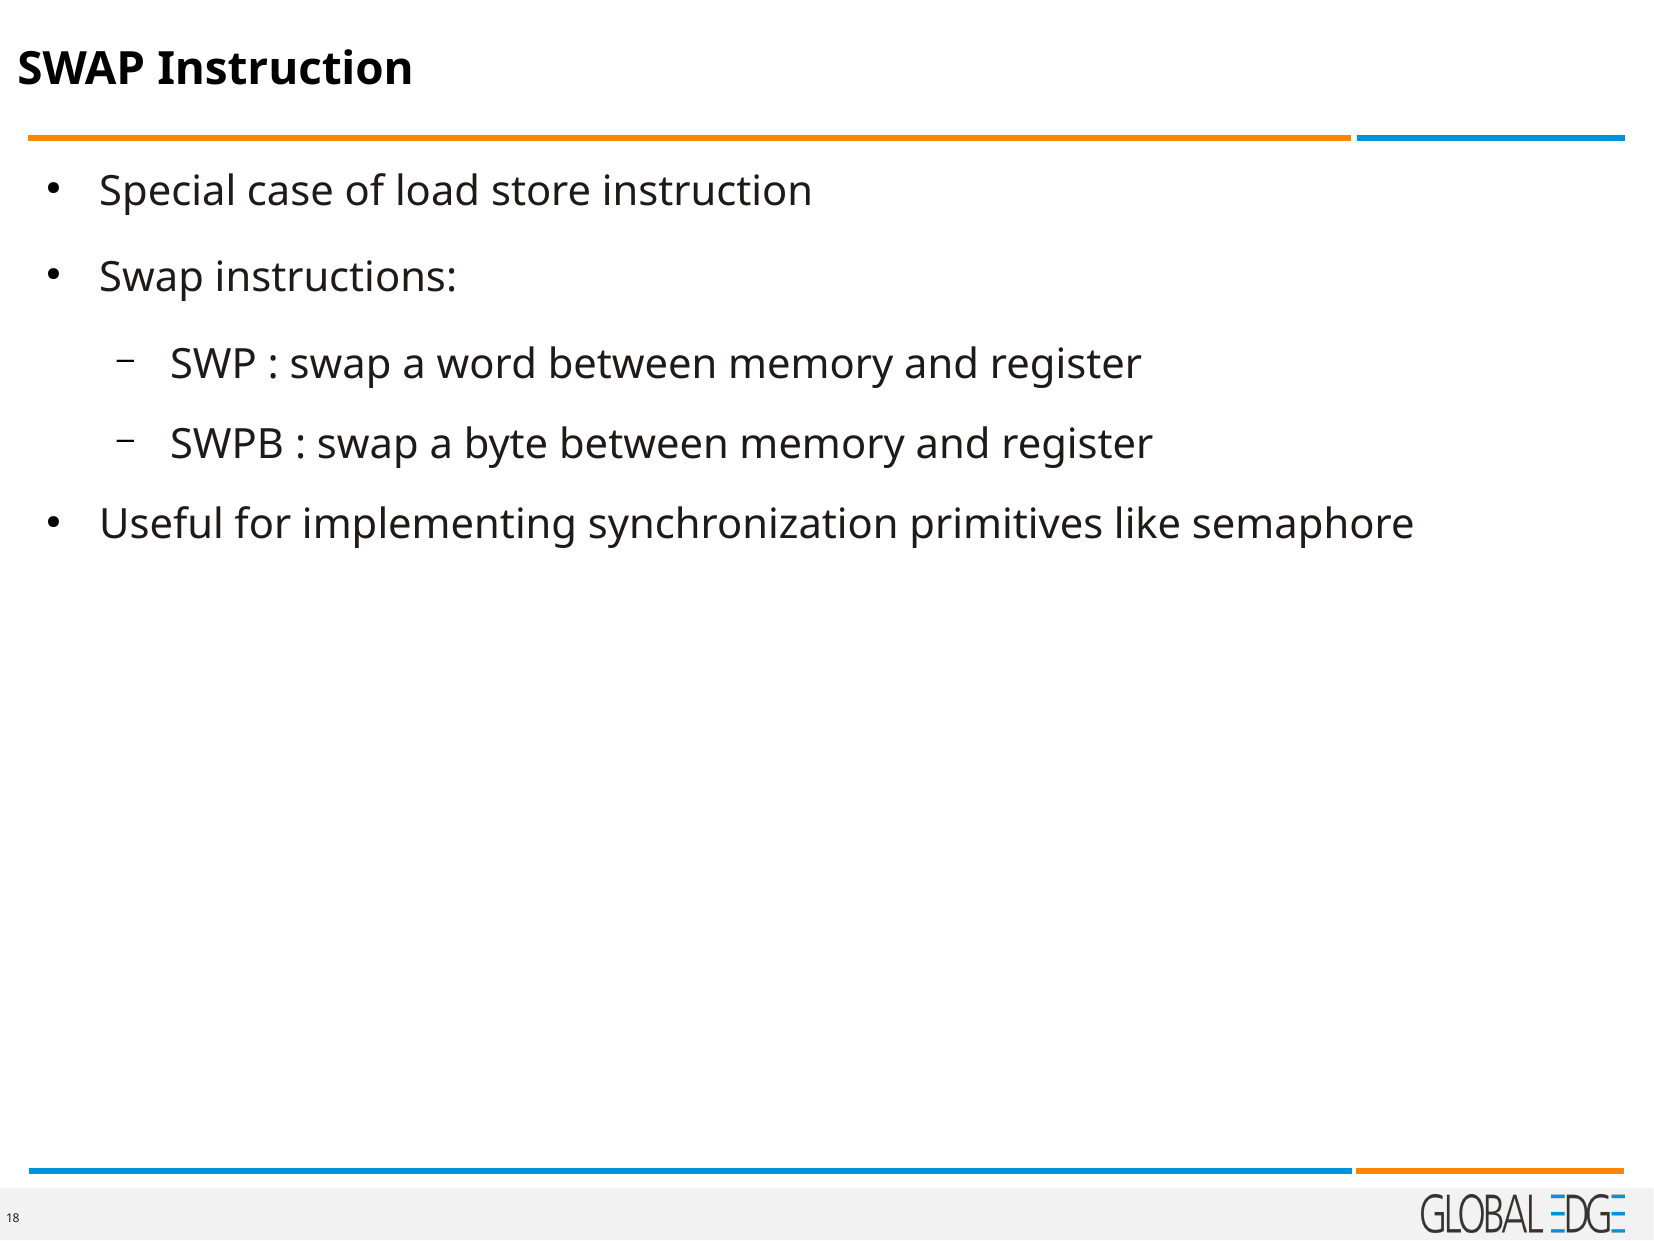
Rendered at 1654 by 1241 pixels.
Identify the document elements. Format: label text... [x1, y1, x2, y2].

picture [1421, 1194, 1625, 1233]
title SWAP Instruction [17, 18, 1499, 115]
list Special case of load store instruction Swap instructions: SWP : swap a word between memory and register SWPB : swap a byte between memory and register Useful for implementing synchronization primitives like semaphore [28, 160, 1625, 1153]
